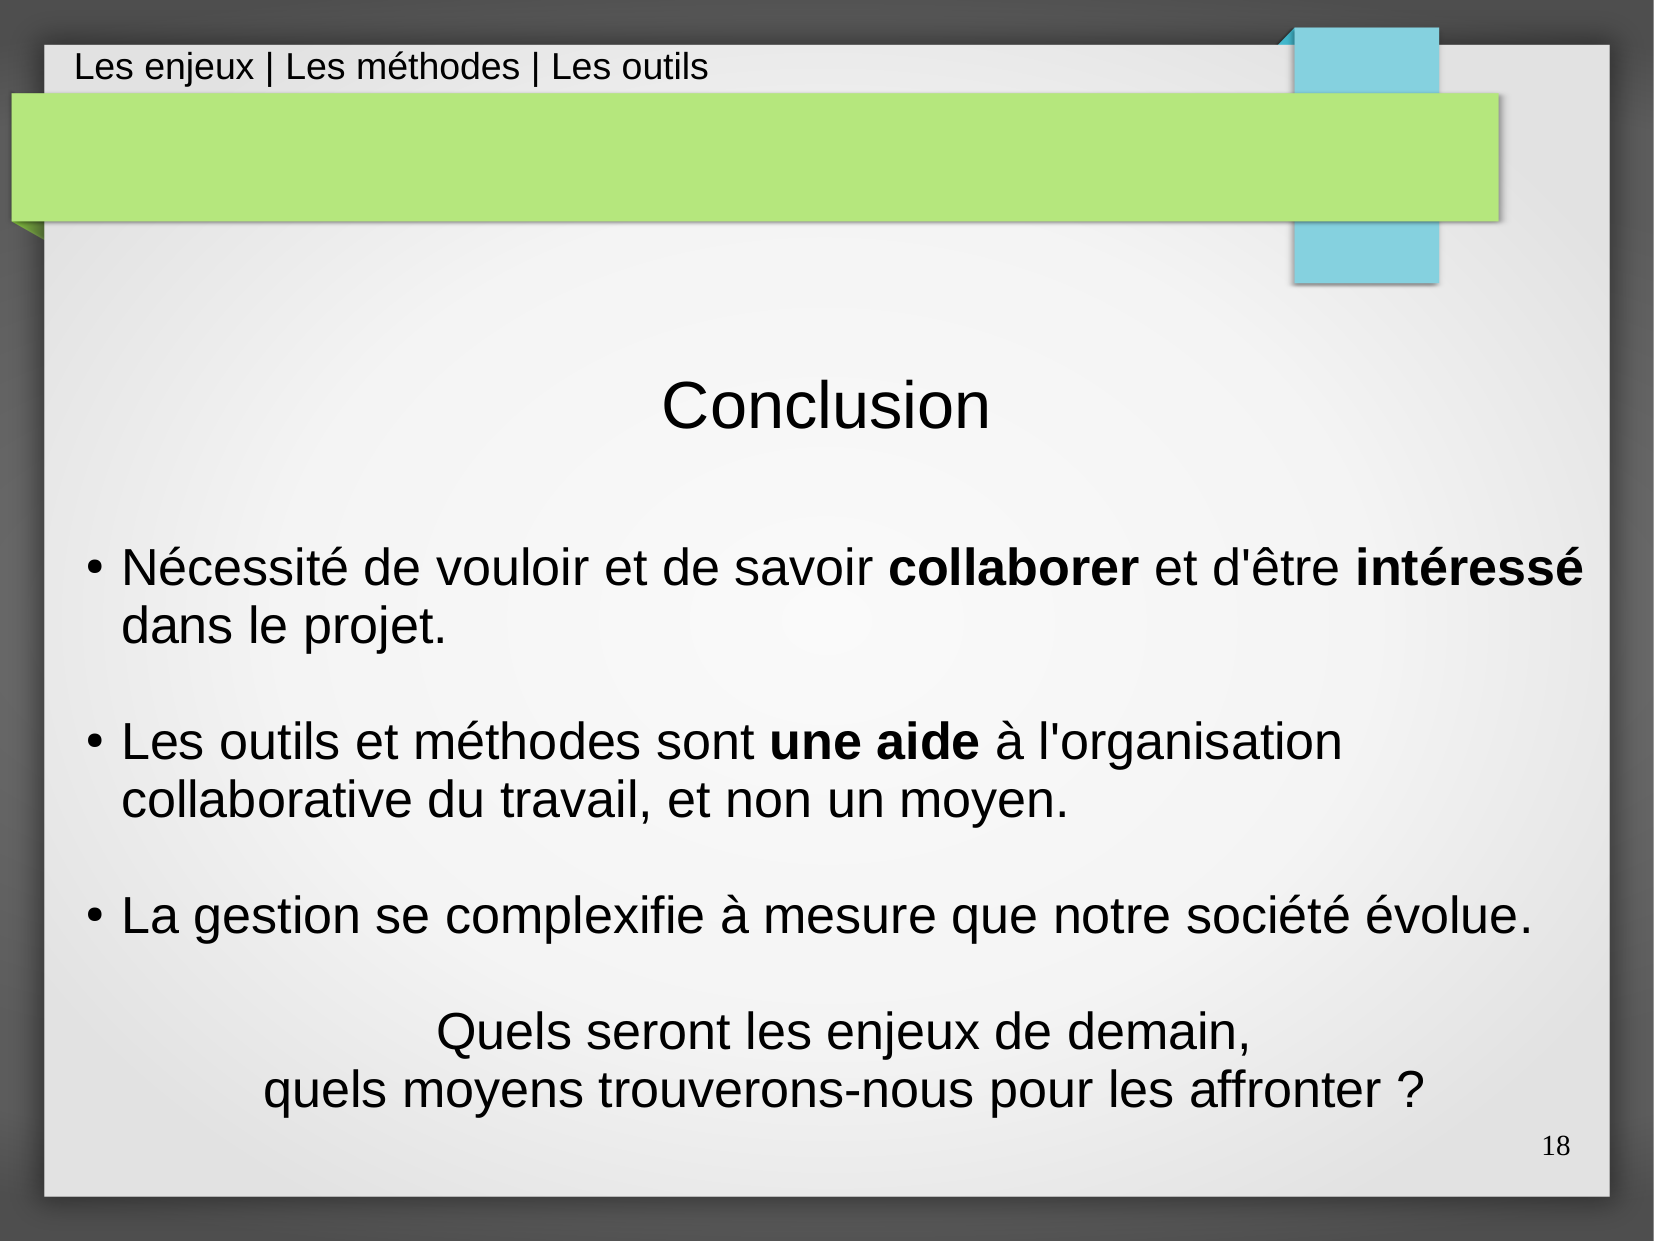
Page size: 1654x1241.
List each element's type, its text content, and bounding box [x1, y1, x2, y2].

text_box Nécessité de vouloir et de savoir collaborer et d'être intéressé dans le projet. Les outils et méthodes sont une aide à l'organisation collaborative du travail, et non un moyen. La gestion se complexifie à mesure que notre société évolue. Quels seront les enjeux de demain, quels moyens trouverons-nous pour les affronter ? [70, 531, 1619, 1223]
picture [0, 0, 1654, 1241]
subtitle Conclusion [82, 272, 1571, 531]
text_box Les enjeux | Les méthodes | Les outils [59, 37, 815, 95]
